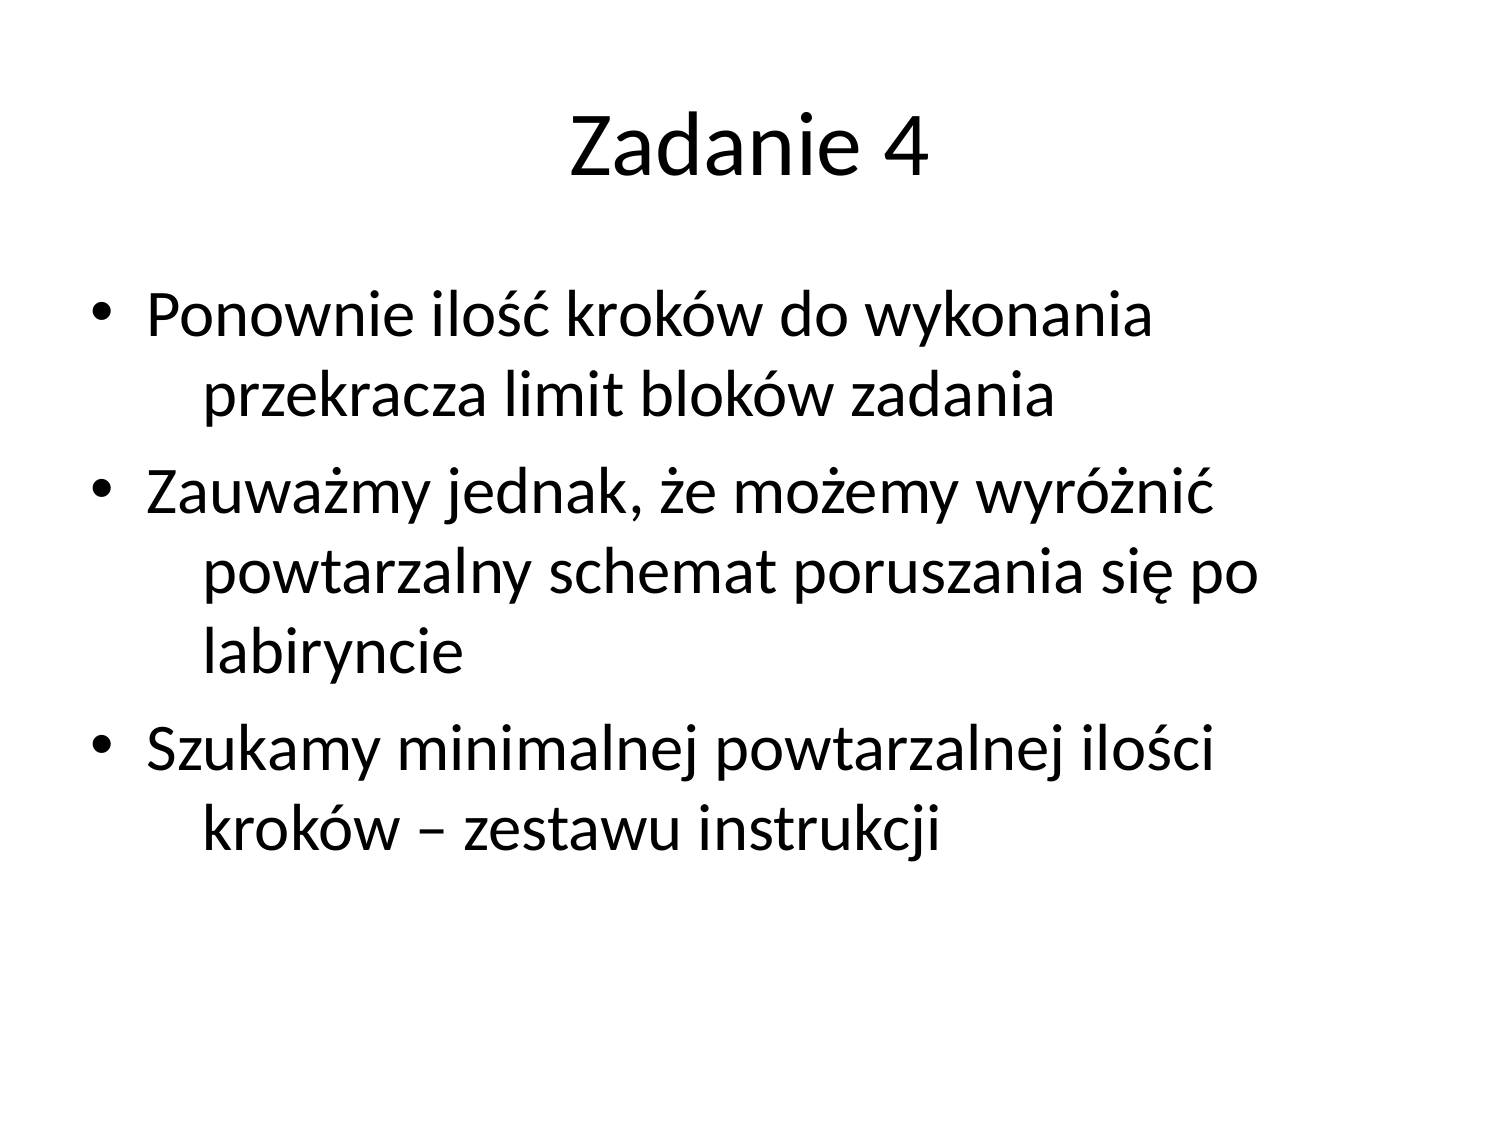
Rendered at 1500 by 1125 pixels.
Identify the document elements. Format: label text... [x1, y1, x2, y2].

list Ponownie ilość kroków do wykonania przekracza limit bloków zadania Zauważmy jednak, że możemy wyróżnić powtarzalny schemat poruszania się po labiryncie Szukamy minimalnej powtarzalnej ilości kroków – zestawu instrukcji [75, 262, 1426, 1005]
title Zadanie 4 [75, 45, 1426, 233]
